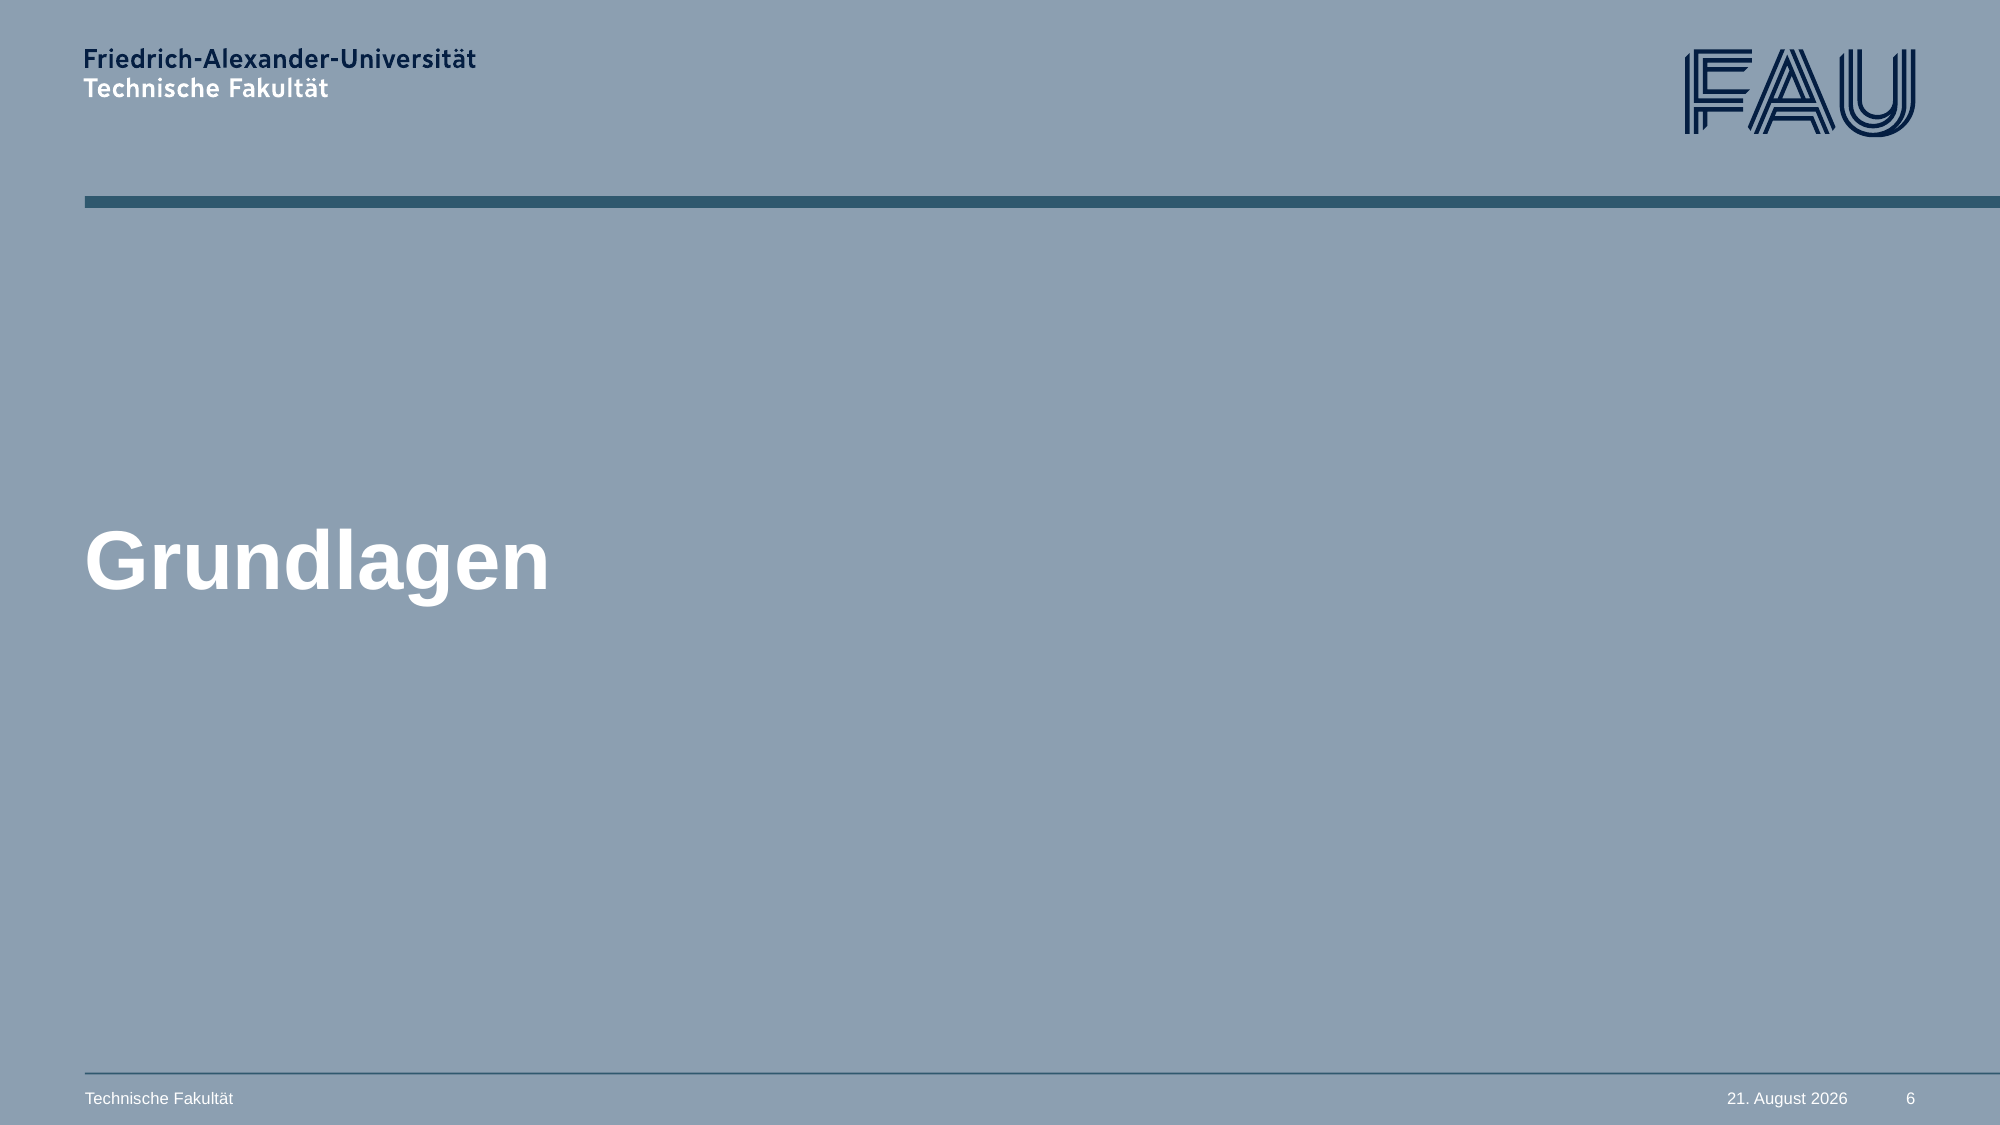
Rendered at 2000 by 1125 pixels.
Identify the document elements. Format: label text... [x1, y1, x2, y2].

title Grundlagen [84, 471, 1916, 654]
